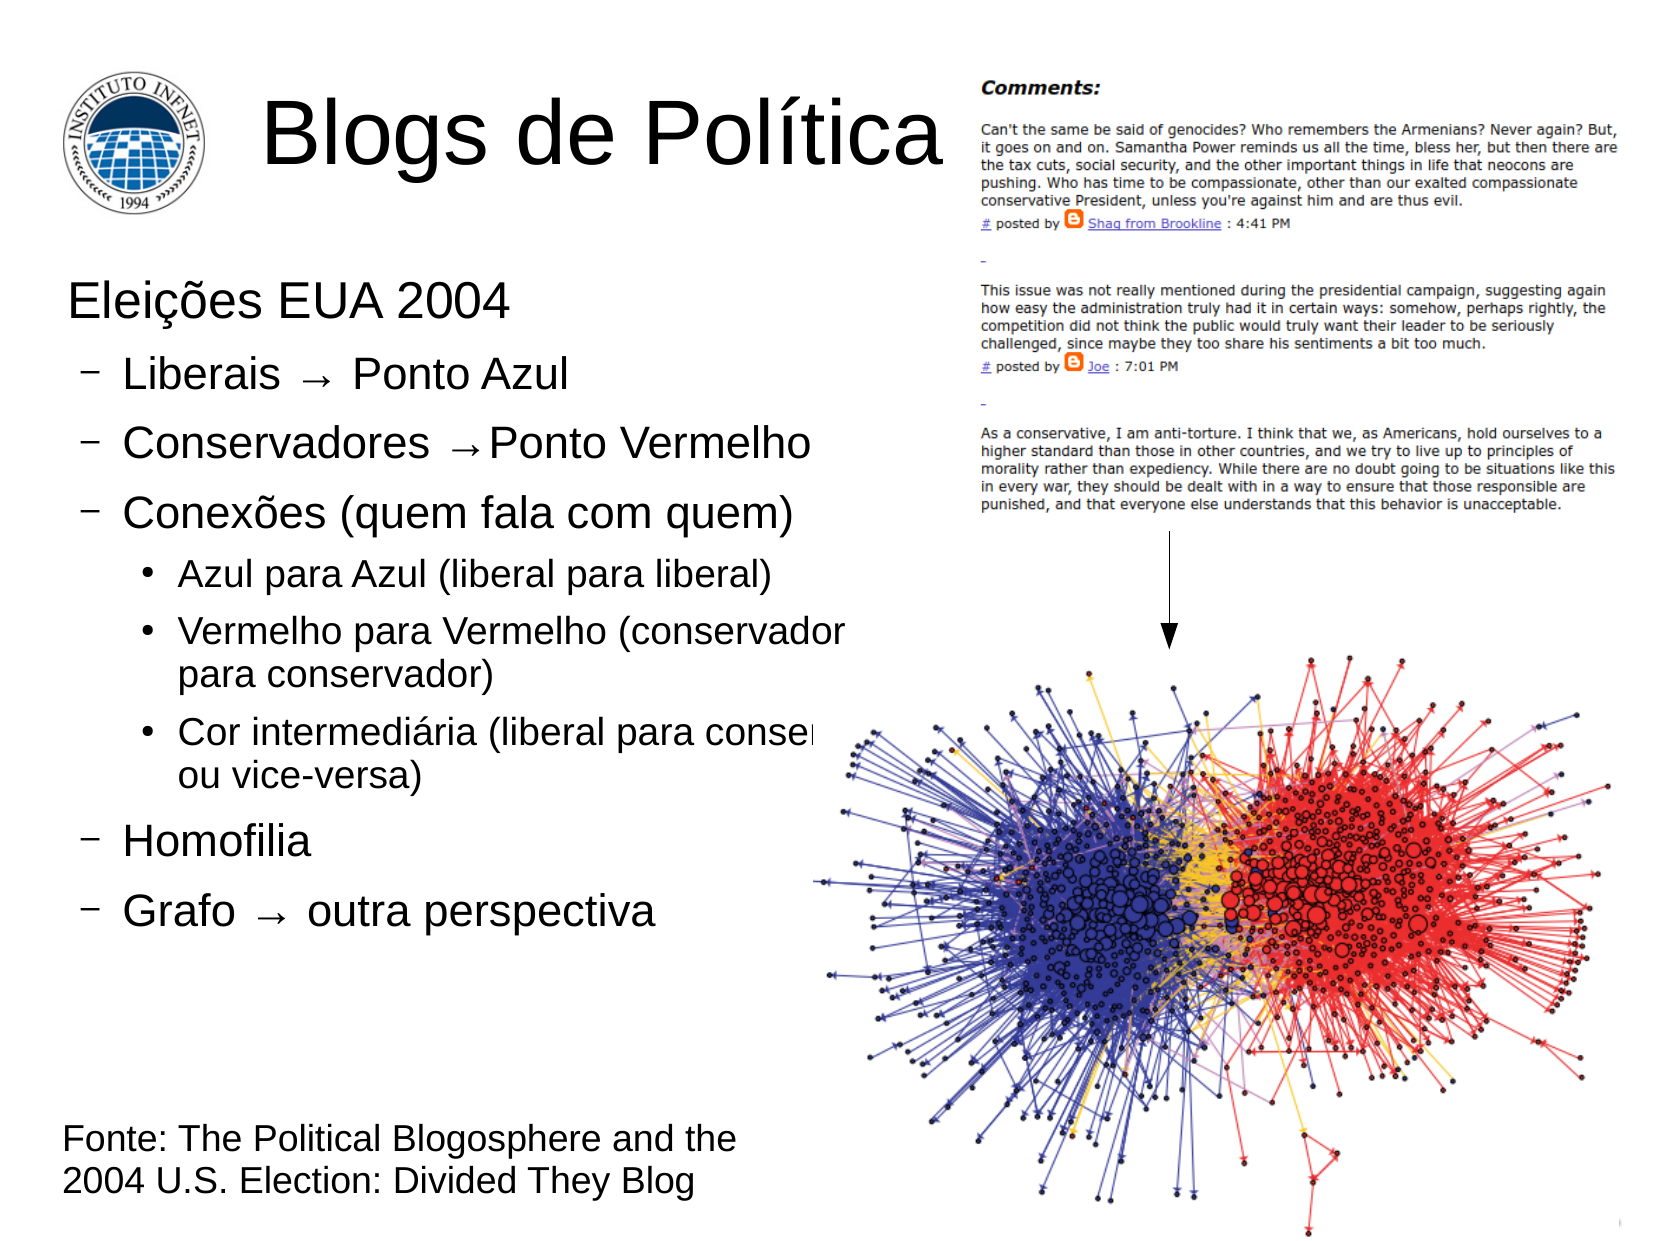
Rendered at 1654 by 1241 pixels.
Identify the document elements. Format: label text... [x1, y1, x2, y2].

picture [18, 58, 212, 227]
picture [813, 649, 1647, 1241]
picture [968, 58, 1620, 520]
text_box Fonte: The Political Blogosphere and the 2004 U.S. Election: Divided They Blog [47, 1110, 756, 1210]
title Blogs de Política [212, 29, 957, 237]
list Eleições EUA 2004 Liberais → Ponto Azul Conservadores →Ponto Vermelho Conexões (quem fala com quem) Azul para Azul (liberal para liberal) Vermelho para Vermelho (conservador para conservador) Cor intermediária (liberal para conservador ou vice-versa) Homofilia Grafo → outra perspectiva [11, 271, 922, 945]
